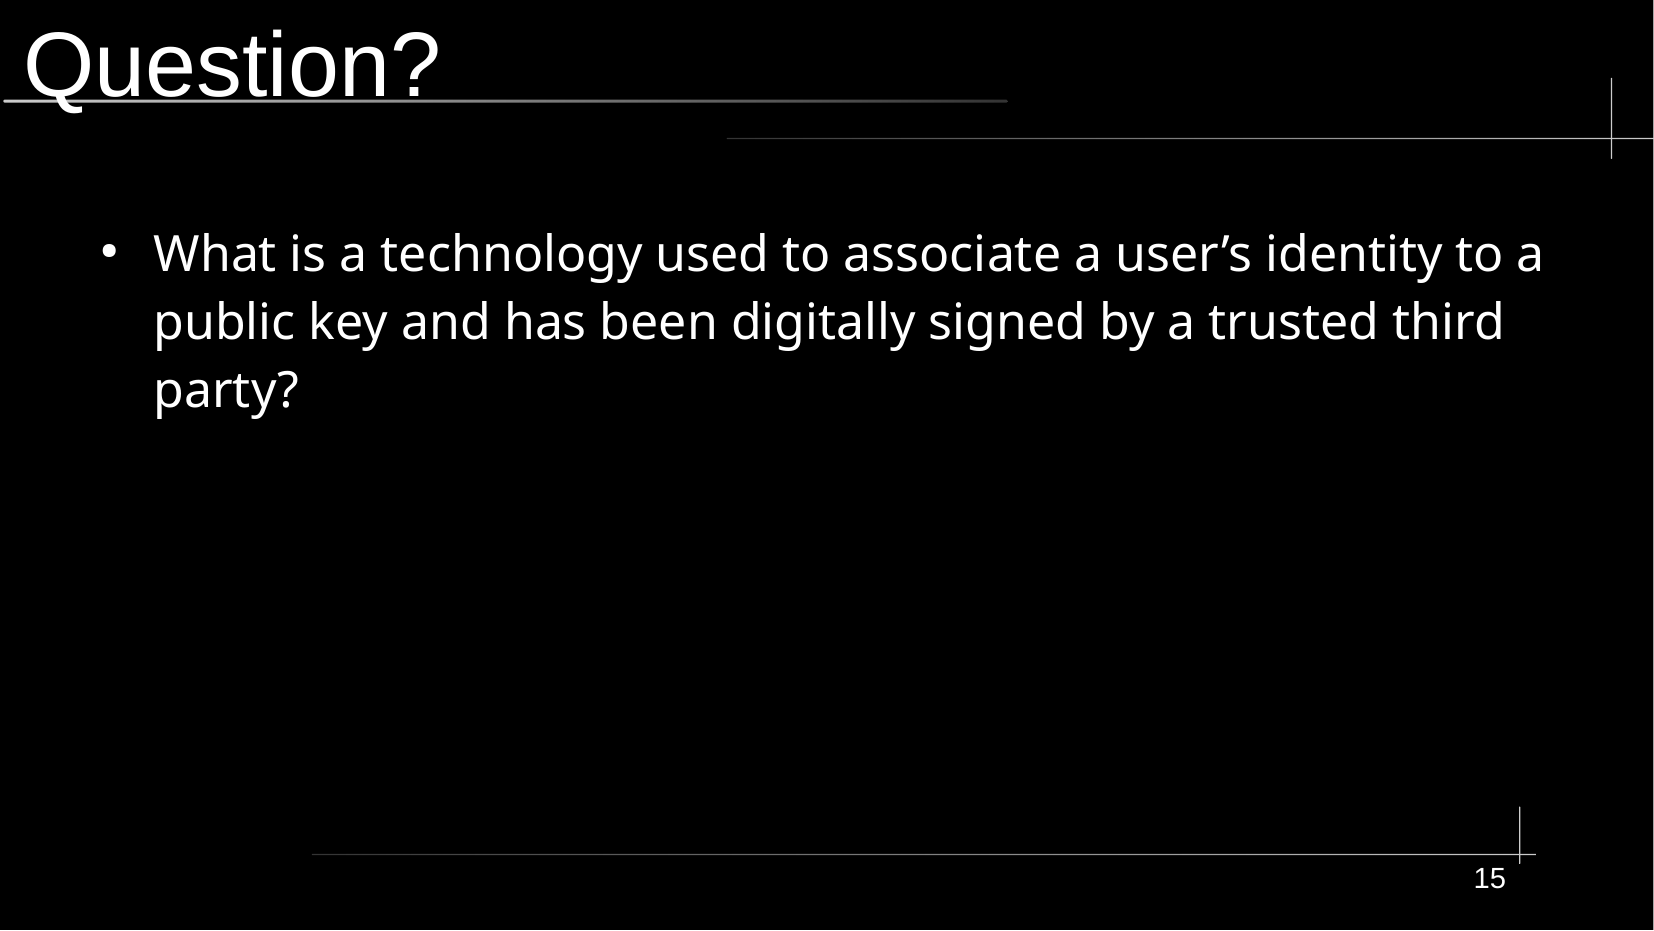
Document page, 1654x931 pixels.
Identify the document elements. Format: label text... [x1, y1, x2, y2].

title Question? [23, 11, 1589, 119]
list What is a technology used to associate a user’s identity to a public key and has been digitally signed by a trusted third party? [82, 217, 1571, 758]
